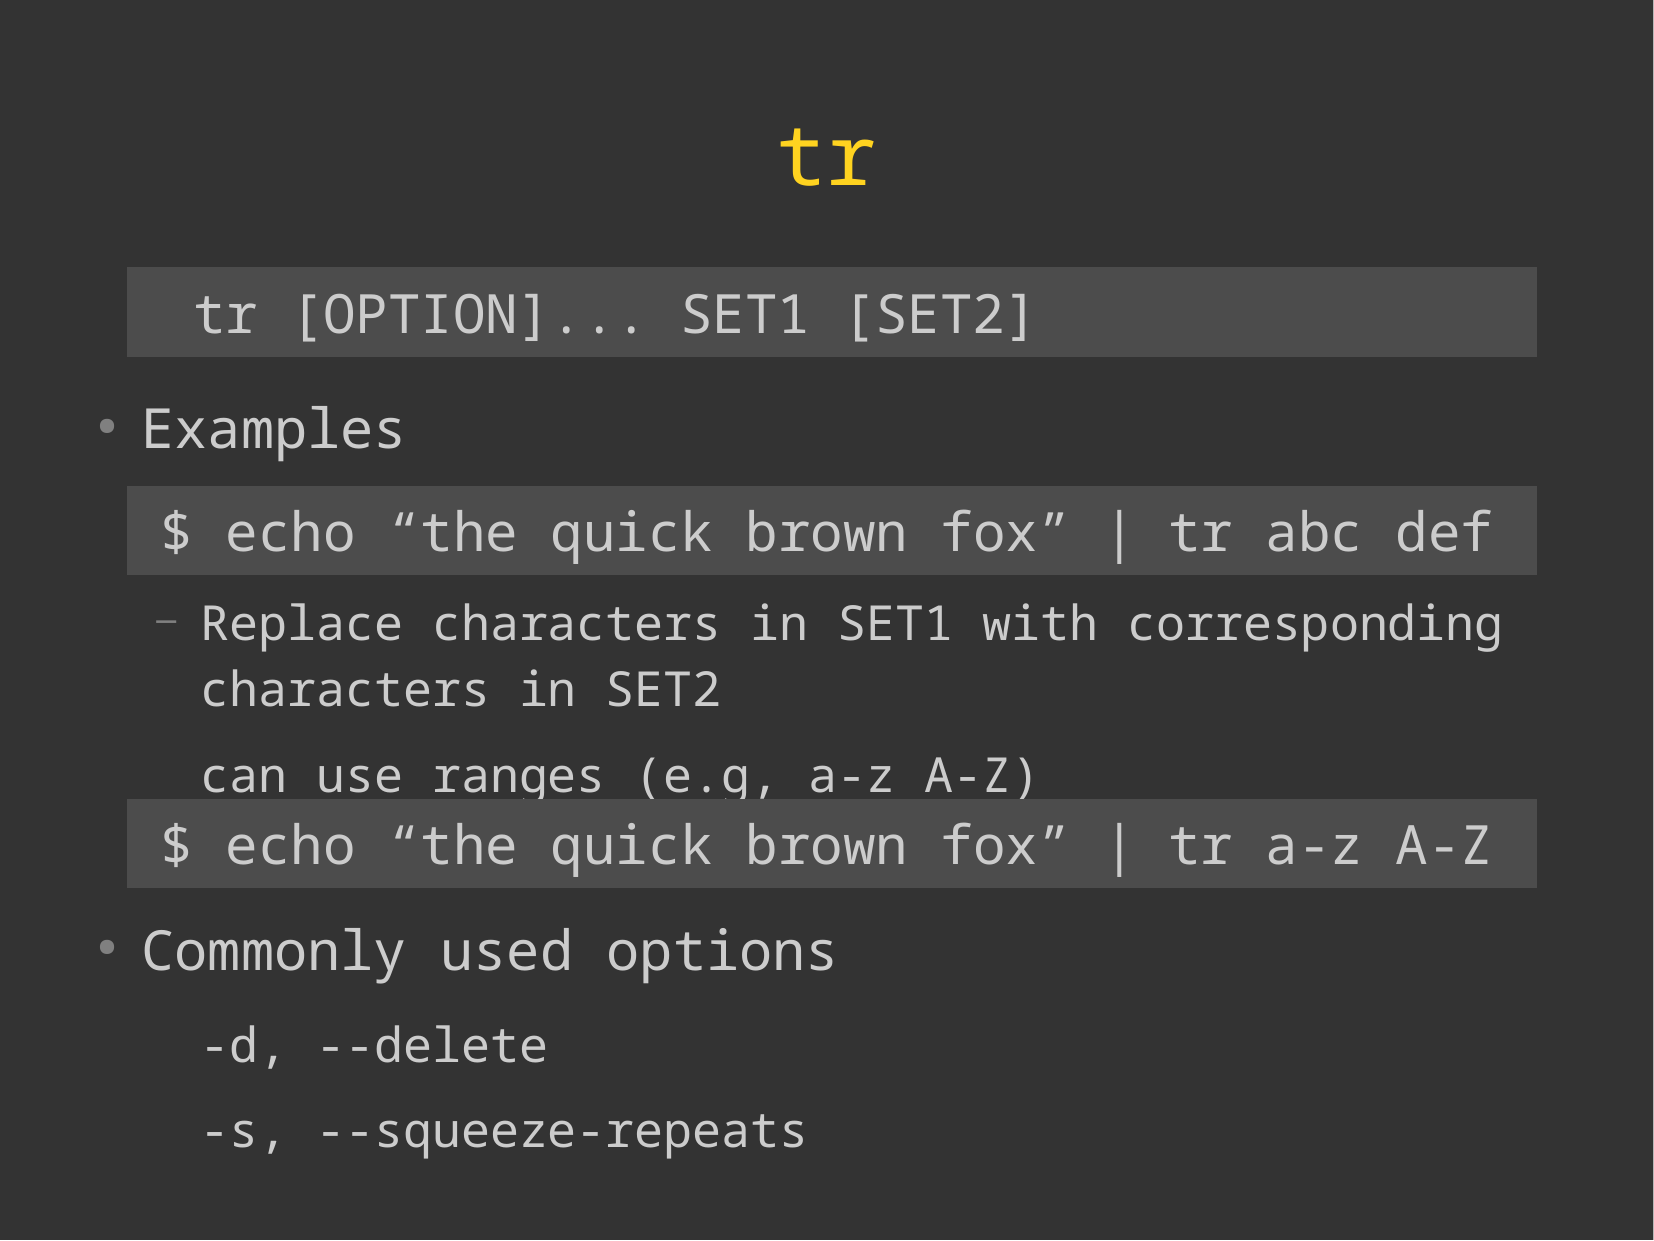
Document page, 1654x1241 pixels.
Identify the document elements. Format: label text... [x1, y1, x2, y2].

list Examples Replace characters in SET1 with corresponding characters in SET2 can use ranges (e.g, a-z A-Z) Commonly used options -d, --delete -s, --squeeze-repeats [82, 290, 1538, 1171]
title tr [82, 49, 1571, 257]
table_header $ echo “the quick brown fox” | tr abc def [127, 486, 1537, 575]
table_header $ echo “the quick brown fox” | tr a-z A-Z [127, 799, 1537, 888]
table_header tr [OPTION]... SET1 [SET2] [127, 267, 1537, 357]
